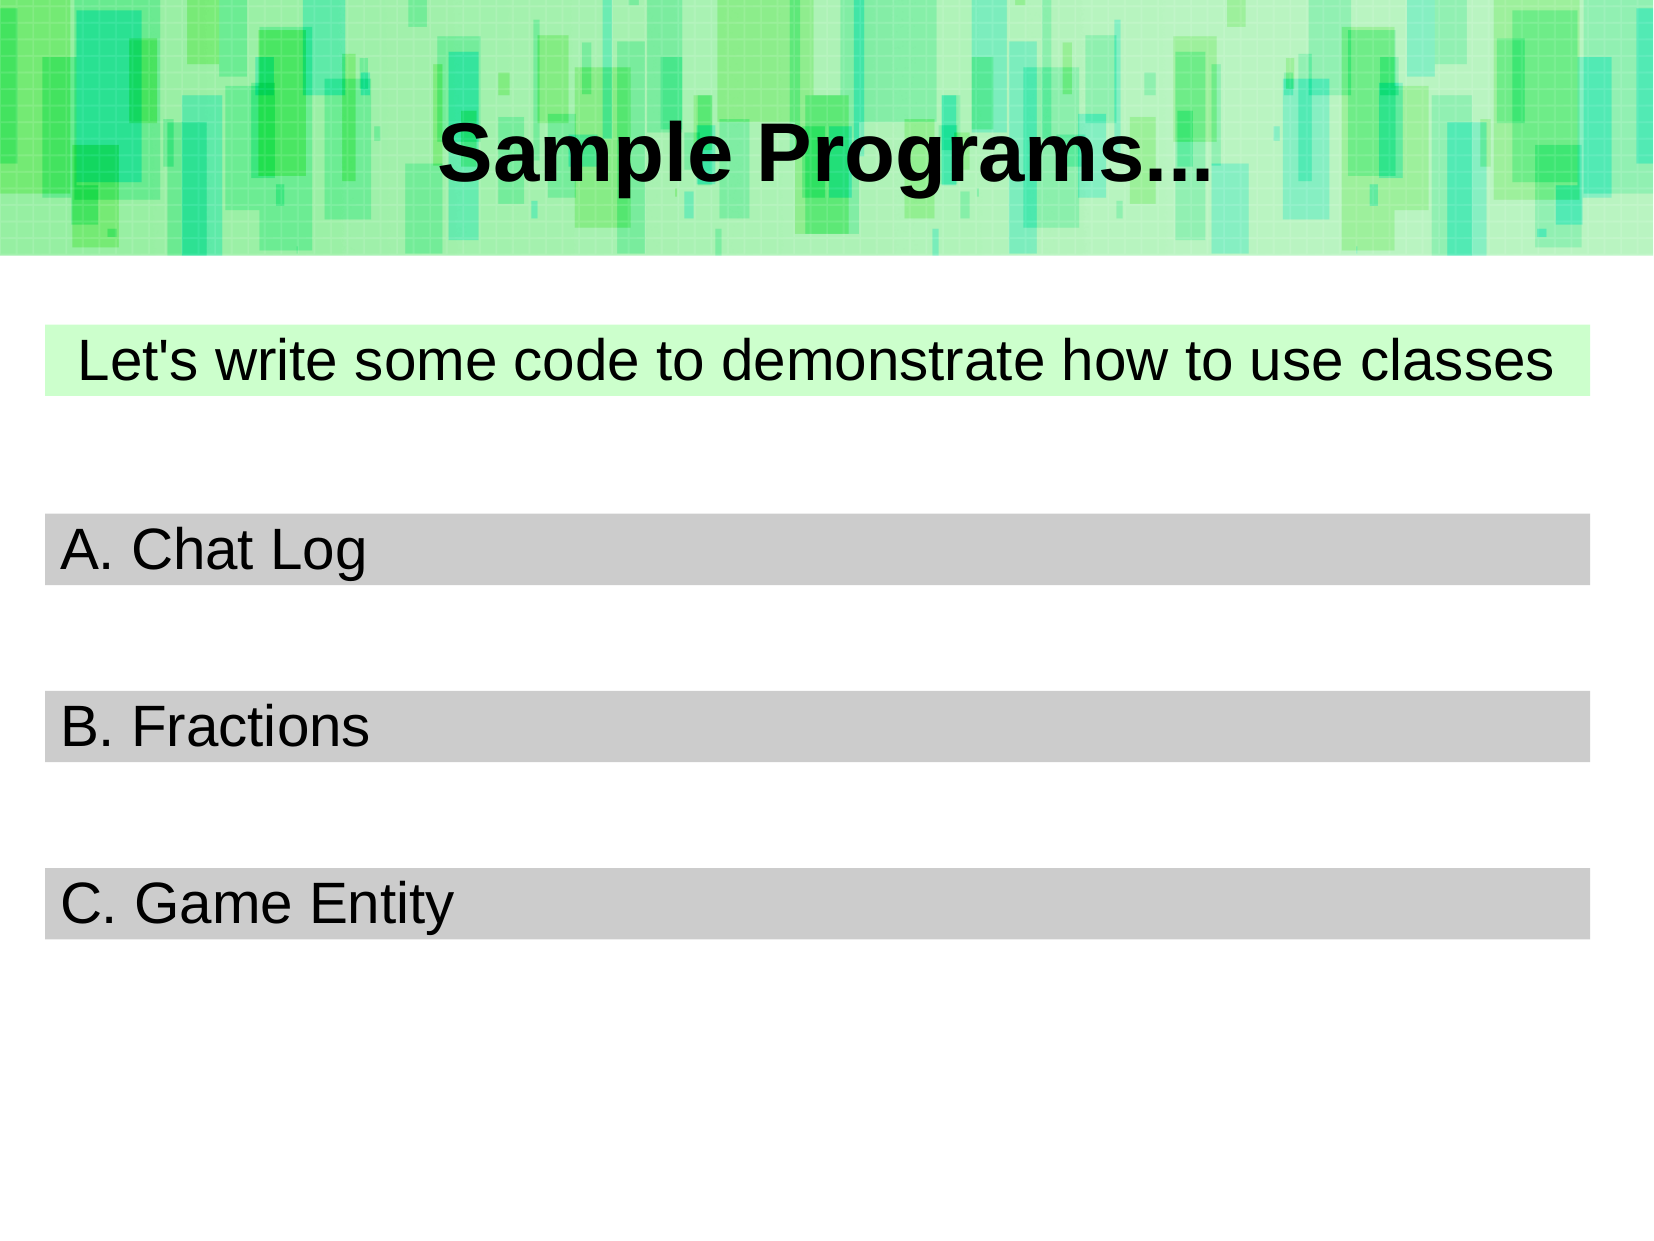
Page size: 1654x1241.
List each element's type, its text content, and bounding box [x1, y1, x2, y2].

picture [0, 0, 1654, 1241]
text_box C. Game Entity [45, 868, 1591, 940]
text_box Let's write some code to demonstrate how to use classes [45, 324, 1591, 396]
title Sample Programs... [82, 49, 1571, 257]
text_box B. Fractions [45, 690, 1591, 763]
text_box A. Chat Log [45, 513, 1591, 586]
